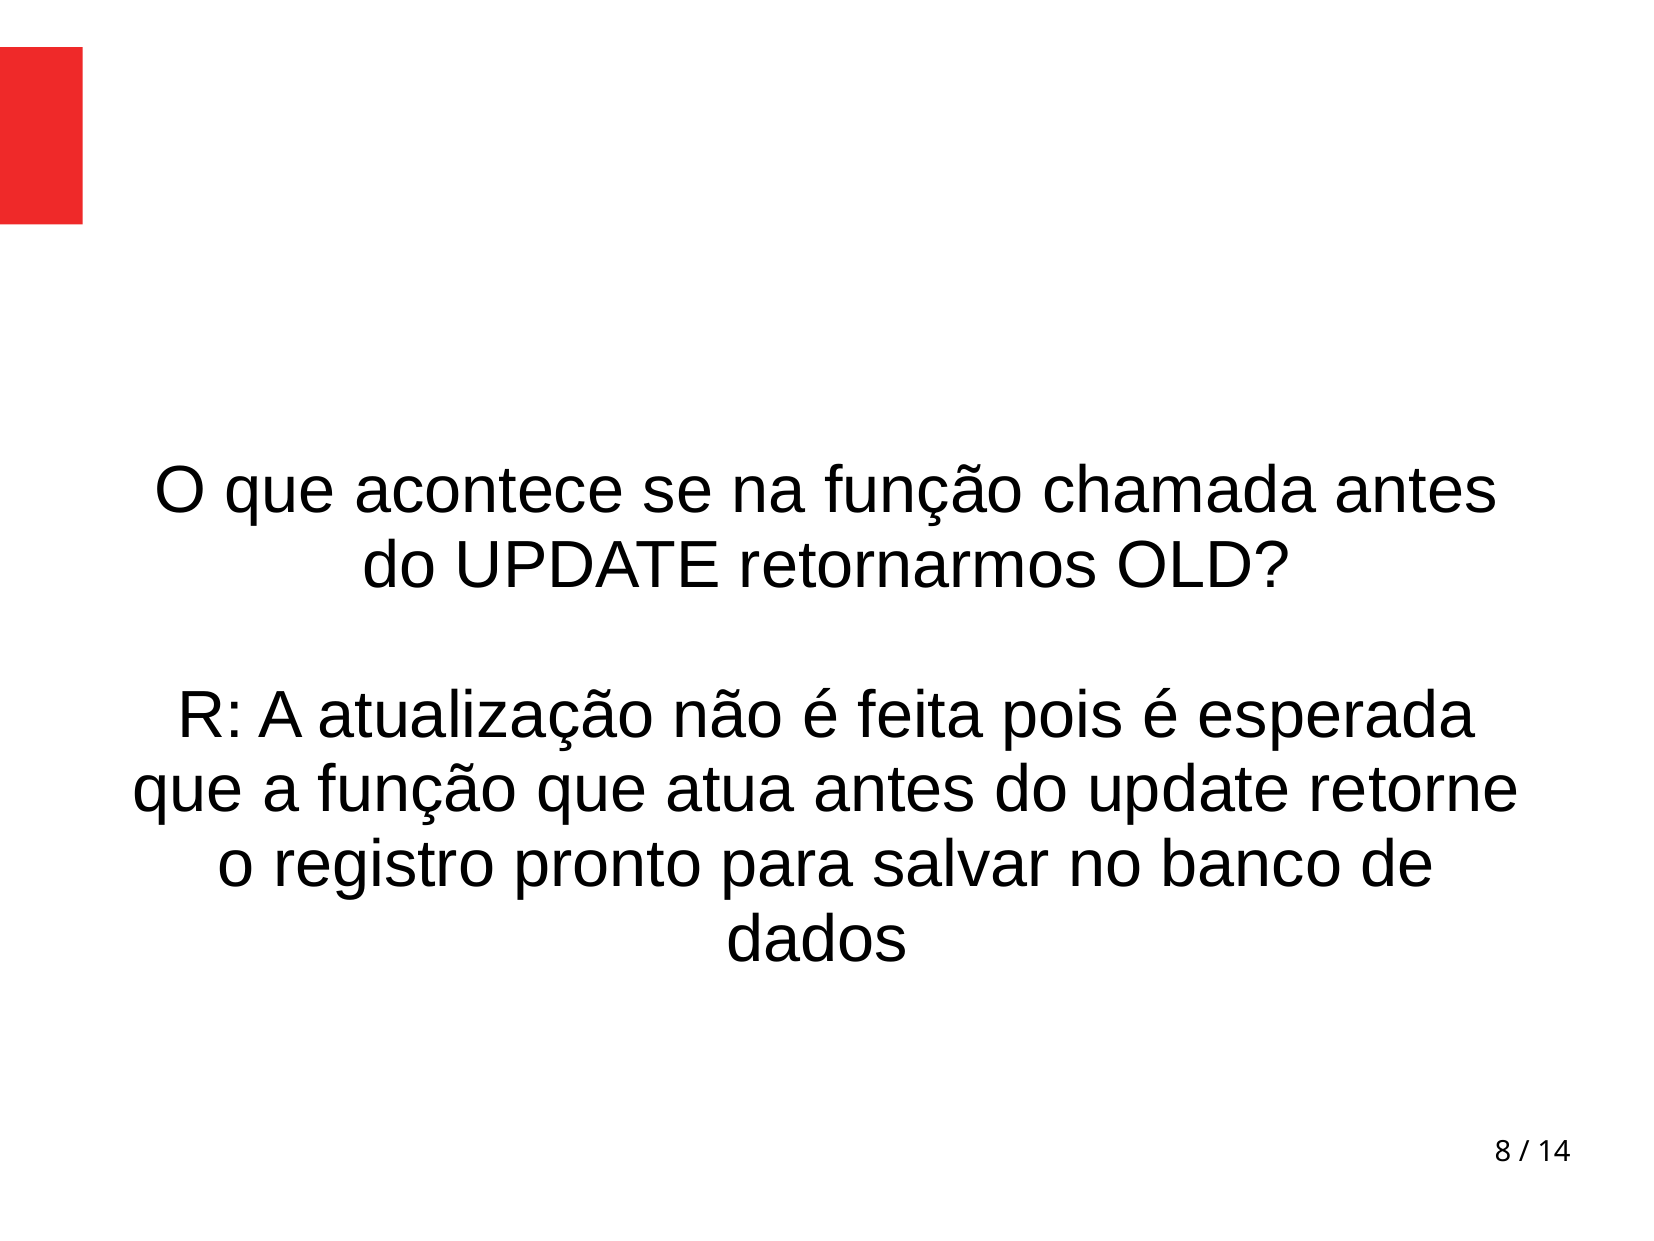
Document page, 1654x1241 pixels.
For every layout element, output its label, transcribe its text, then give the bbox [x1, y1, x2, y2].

subtitle O que acontece se na função chamada antes do UPDATE retornarmos OLD? R: A atualização não é feita pois é esperada que a função que atua antes do update retorne o registro pronto para salvar no banco de dados [118, 354, 1536, 1074]
